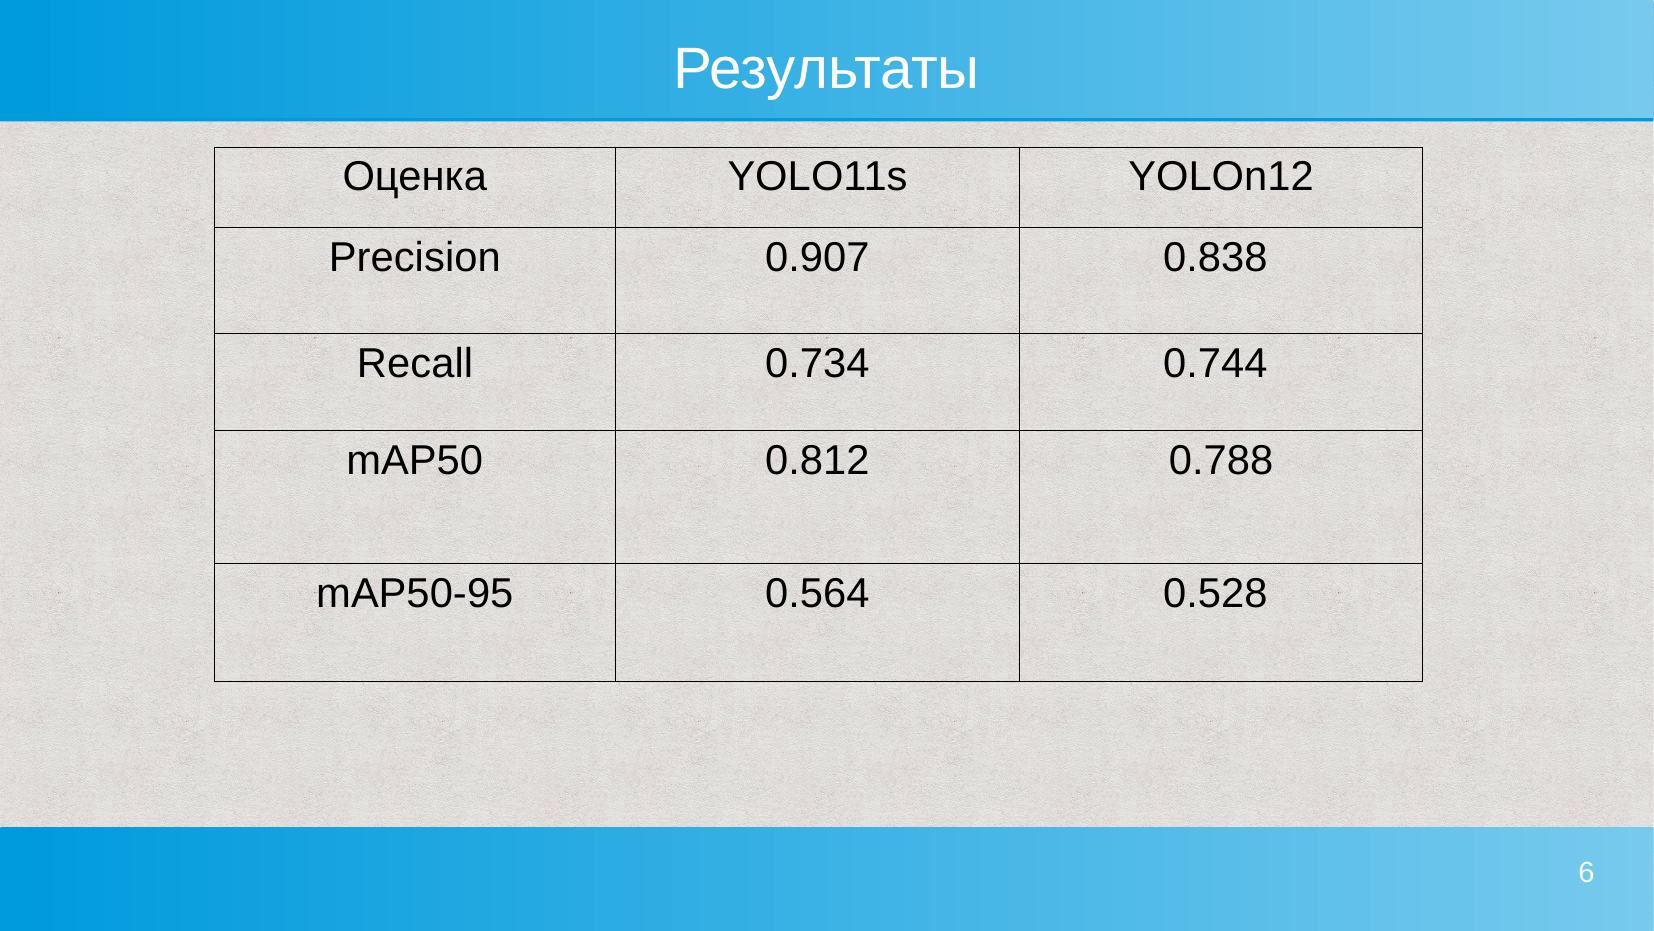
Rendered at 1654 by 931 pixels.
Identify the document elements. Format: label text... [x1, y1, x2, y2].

table_cell 0.528 [1020, 564, 1422, 681]
table_cell 0.812 [616, 431, 1019, 563]
picture [0, 122, 1654, 827]
table_cell 0.838 [1020, 228, 1422, 333]
table_header YOLO11s [616, 148, 1019, 227]
table_cell 0.564 [616, 564, 1019, 681]
table_cell 0.744 [1020, 334, 1422, 430]
table_cell 0.788 [1020, 431, 1422, 563]
table_cell mAP50-95 [215, 564, 615, 681]
table_cell mAP50 [215, 431, 615, 563]
title Результаты [59, 29, 1595, 108]
table_cell Recall [215, 334, 615, 430]
table_header YOLOn12 [1020, 148, 1422, 227]
table_cell 0.907 [616, 228, 1019, 333]
table_header Оценка [215, 148, 615, 227]
table_cell 0.734 [616, 334, 1019, 430]
table_cell Precision [215, 228, 615, 333]
